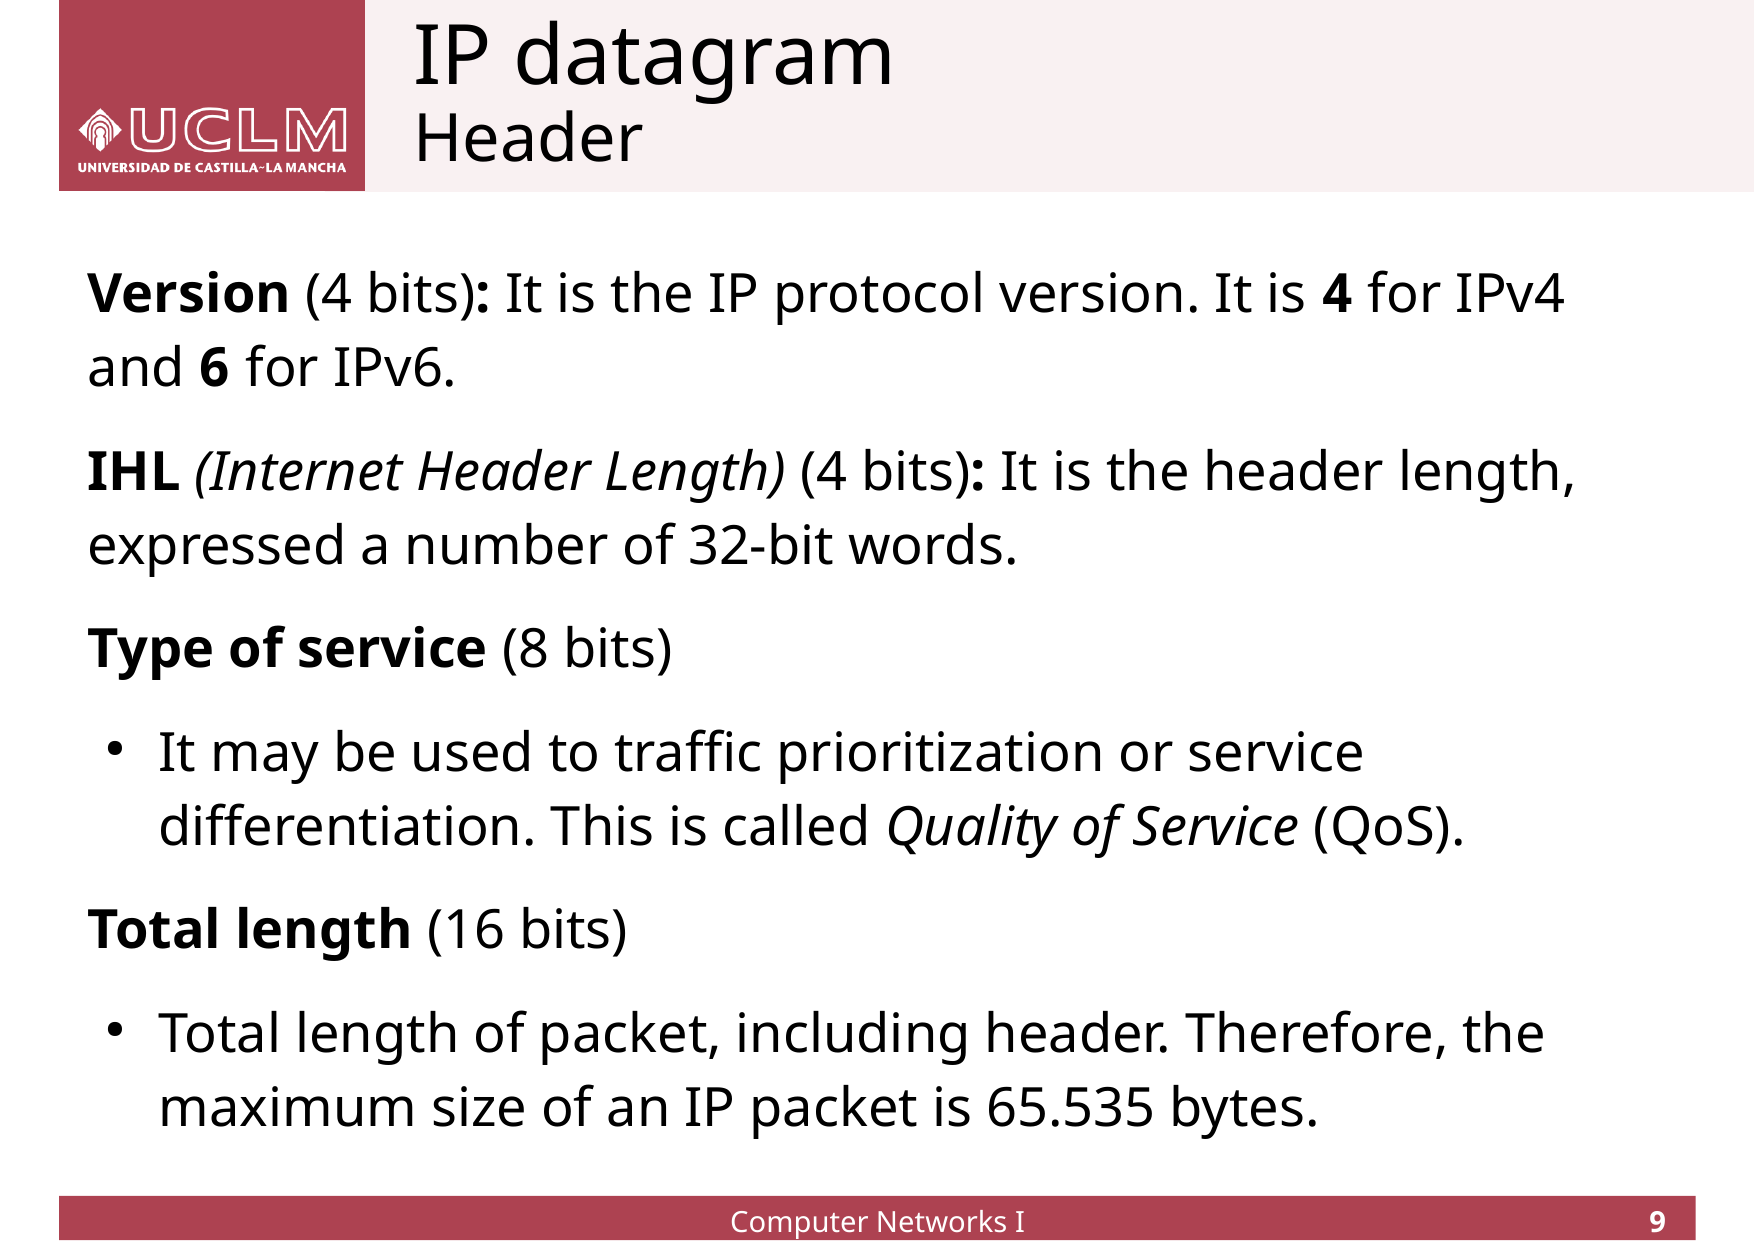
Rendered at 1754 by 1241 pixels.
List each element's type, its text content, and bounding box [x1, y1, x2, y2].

list Version (4 bits): It is the IP protocol version. It is 4 for IPv4 and 6 for IPv6. IHL (Internet Header Length) (4 bits): It is the header length, expressed a number of 32-bit words. Type of service (8 bits) It may be used to traffic prioritization or service differentiation. This is called Quality of Service (QoS). Total length (16 bits) Total length of packet, including header. Therefore, the maximum size of an IP packet is 65.535 bytes. [87, 254, 1667, 1074]
title IP datagram Header [413, 0, 1667, 198]
picture [59, 0, 365, 191]
